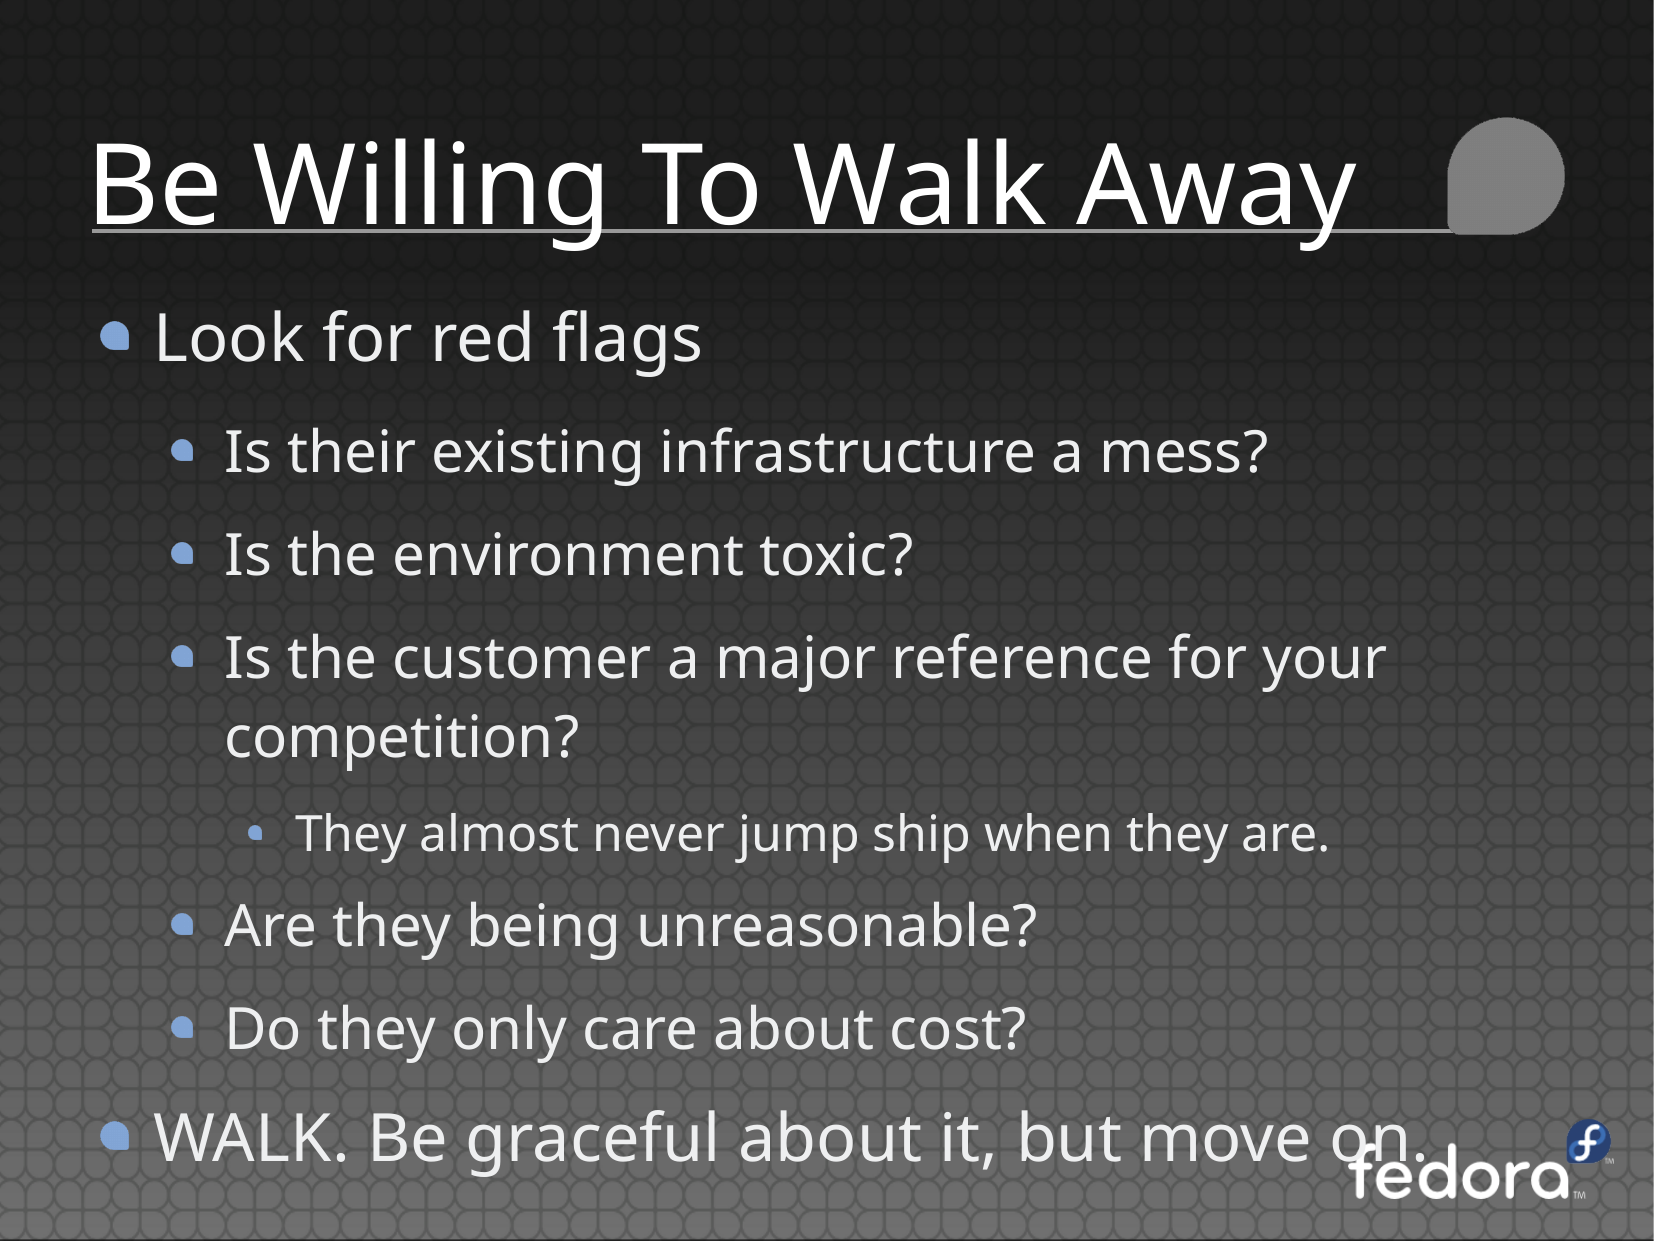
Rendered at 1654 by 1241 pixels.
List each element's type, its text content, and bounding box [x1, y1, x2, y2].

title Be Willing To Walk Away [86, 112, 1576, 249]
picture [0, 0, 1654, 1241]
list Look for red flags Is their existing infrastructure a mess? Is the environment toxic? Is the customer a major reference for your competition? They almost never jump ship when they are. Are they being unreasonable? Do they only care about cost? WALK. Be graceful about it, but move on. [82, 290, 1571, 1076]
